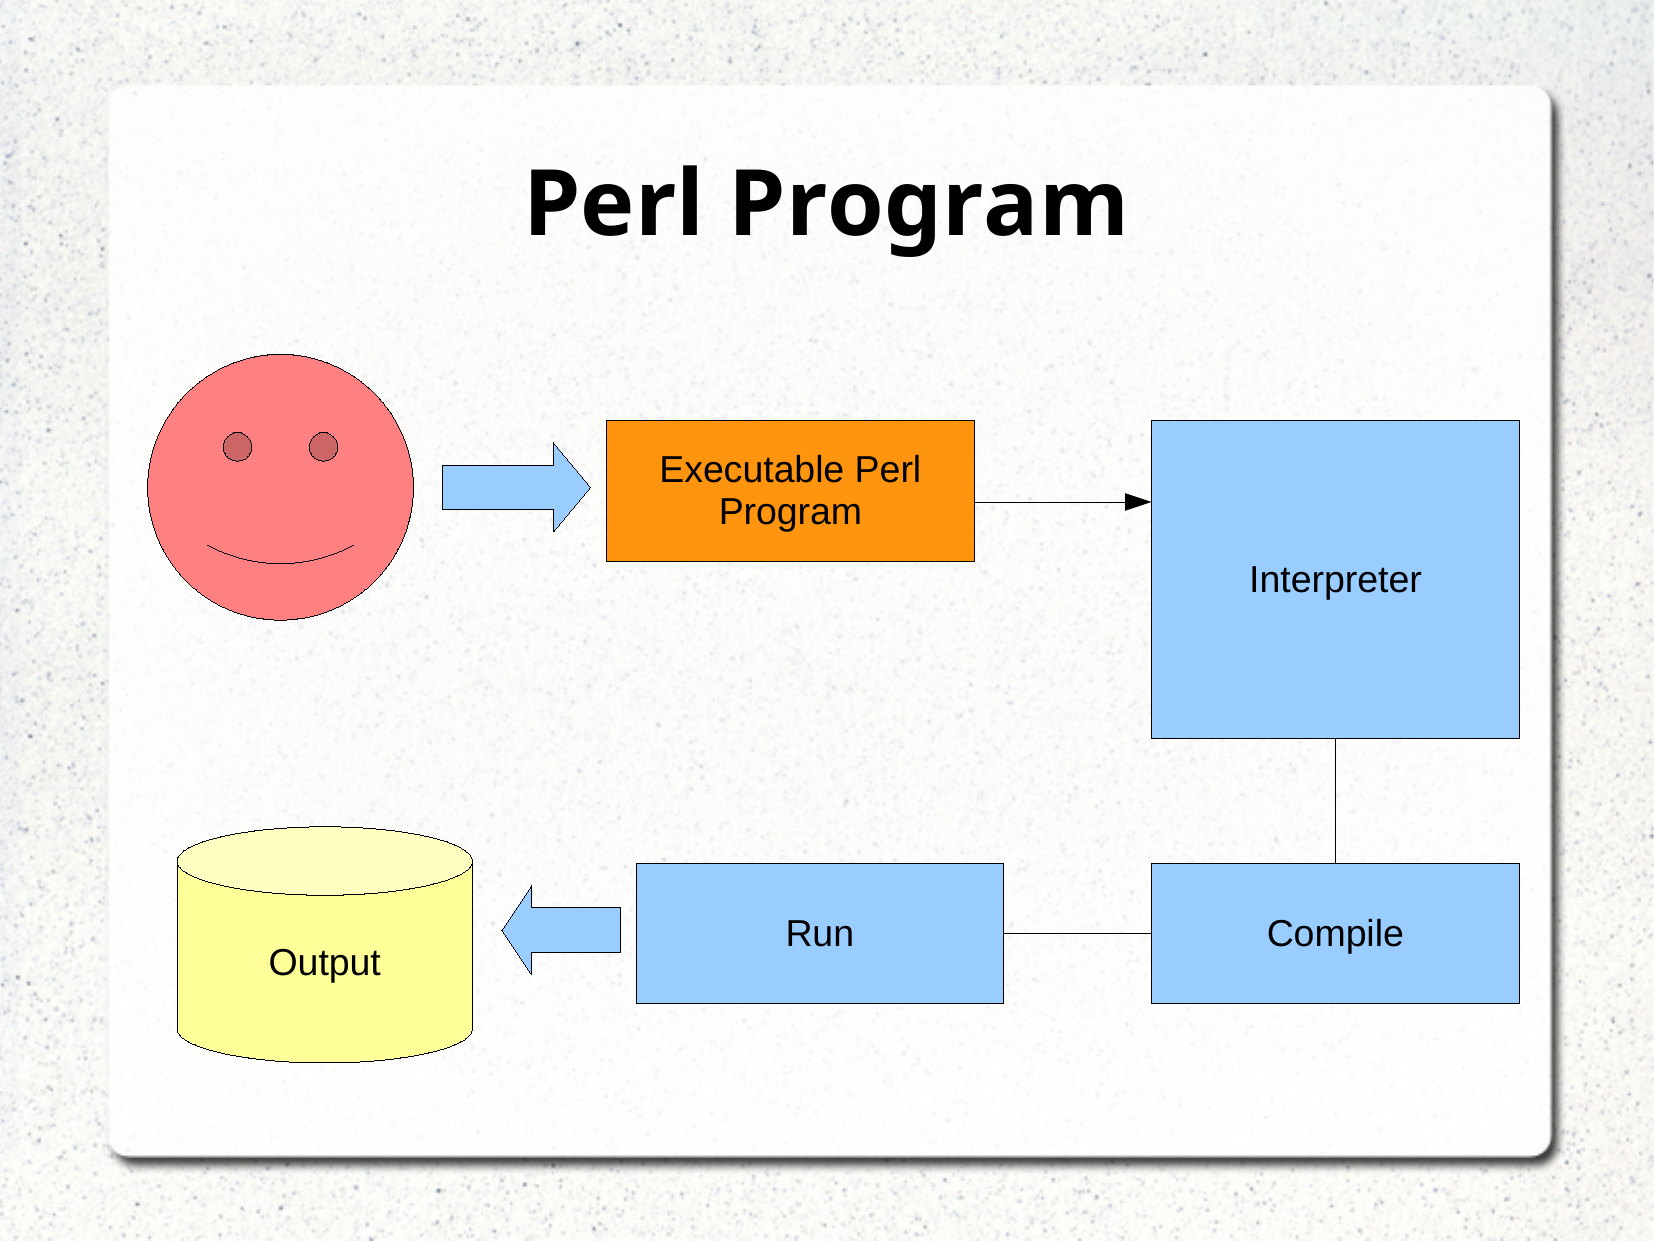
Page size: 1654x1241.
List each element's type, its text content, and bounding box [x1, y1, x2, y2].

text_box Compile [1151, 863, 1520, 1004]
text_box Run [636, 863, 1004, 1004]
text_box Interpreter [1151, 420, 1520, 739]
text_box [501, 885, 621, 975]
picture [0, 0, 1654, 1241]
title Perl Program [118, 96, 1536, 304]
text_box Executable Perl Program [606, 420, 975, 562]
text_box [147, 354, 414, 621]
text_box [442, 442, 591, 532]
text_box Output [177, 864, 473, 1063]
